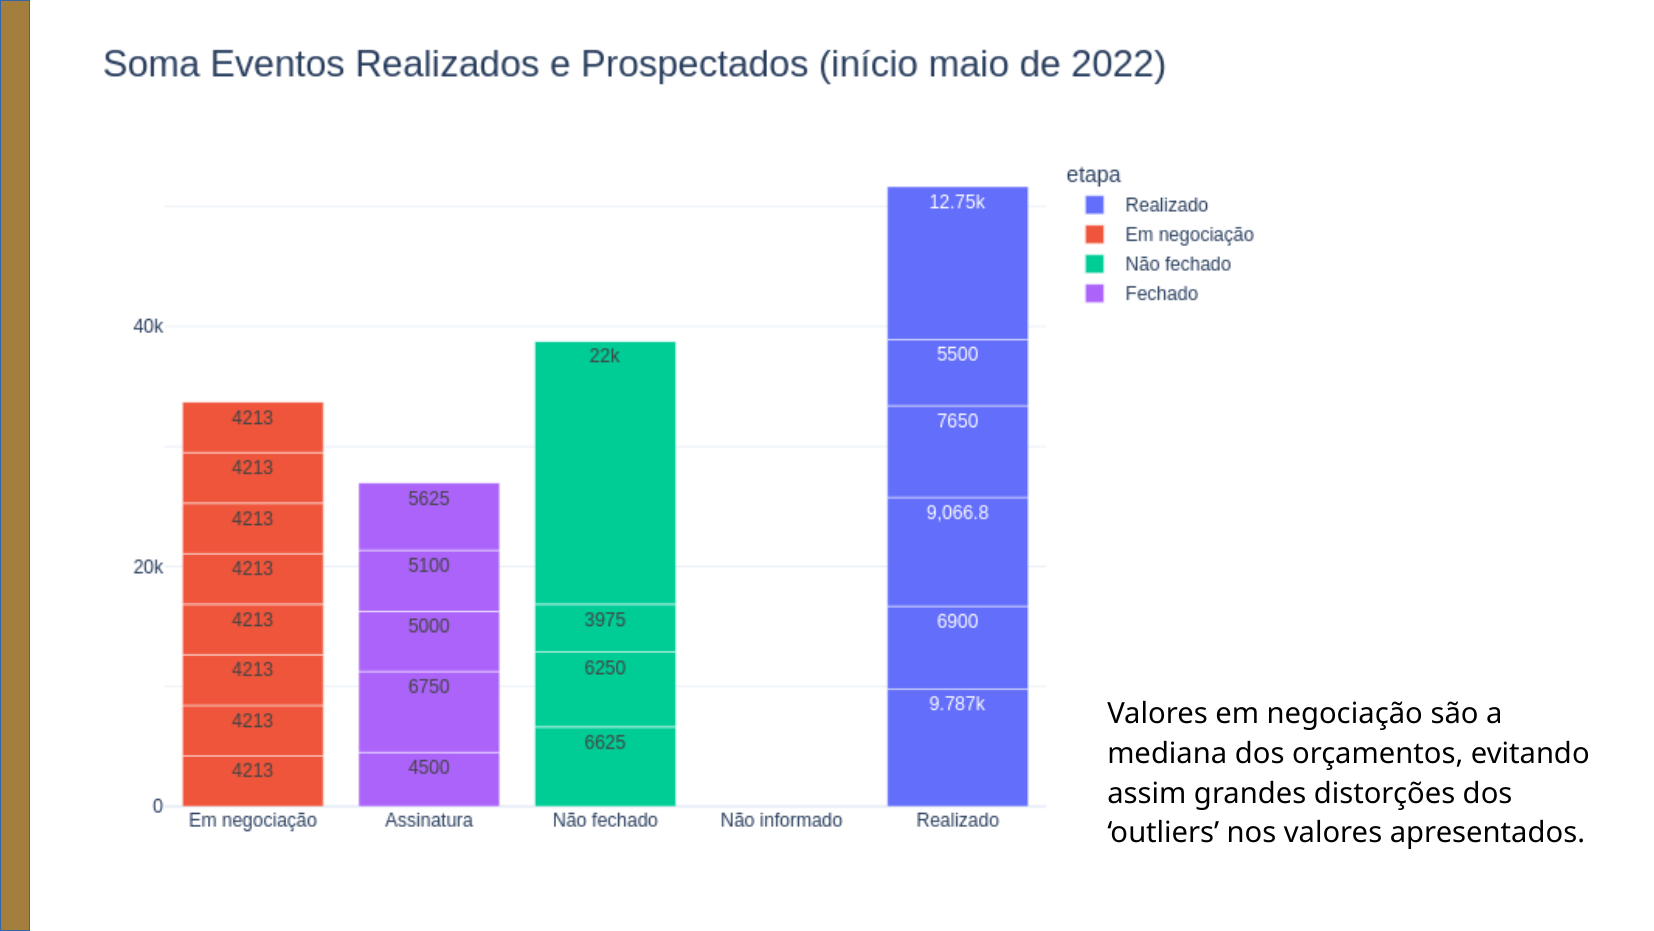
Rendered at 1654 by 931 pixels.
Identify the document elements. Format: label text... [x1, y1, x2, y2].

text_box [0, 0, 30, 931]
text_box Valores em negociação são a mediana dos orçamentos, evitando assim grandes distorções dos ‘outliers’ nos valores apresentados. [1092, 685, 1625, 842]
picture [41, 0, 1282, 931]
